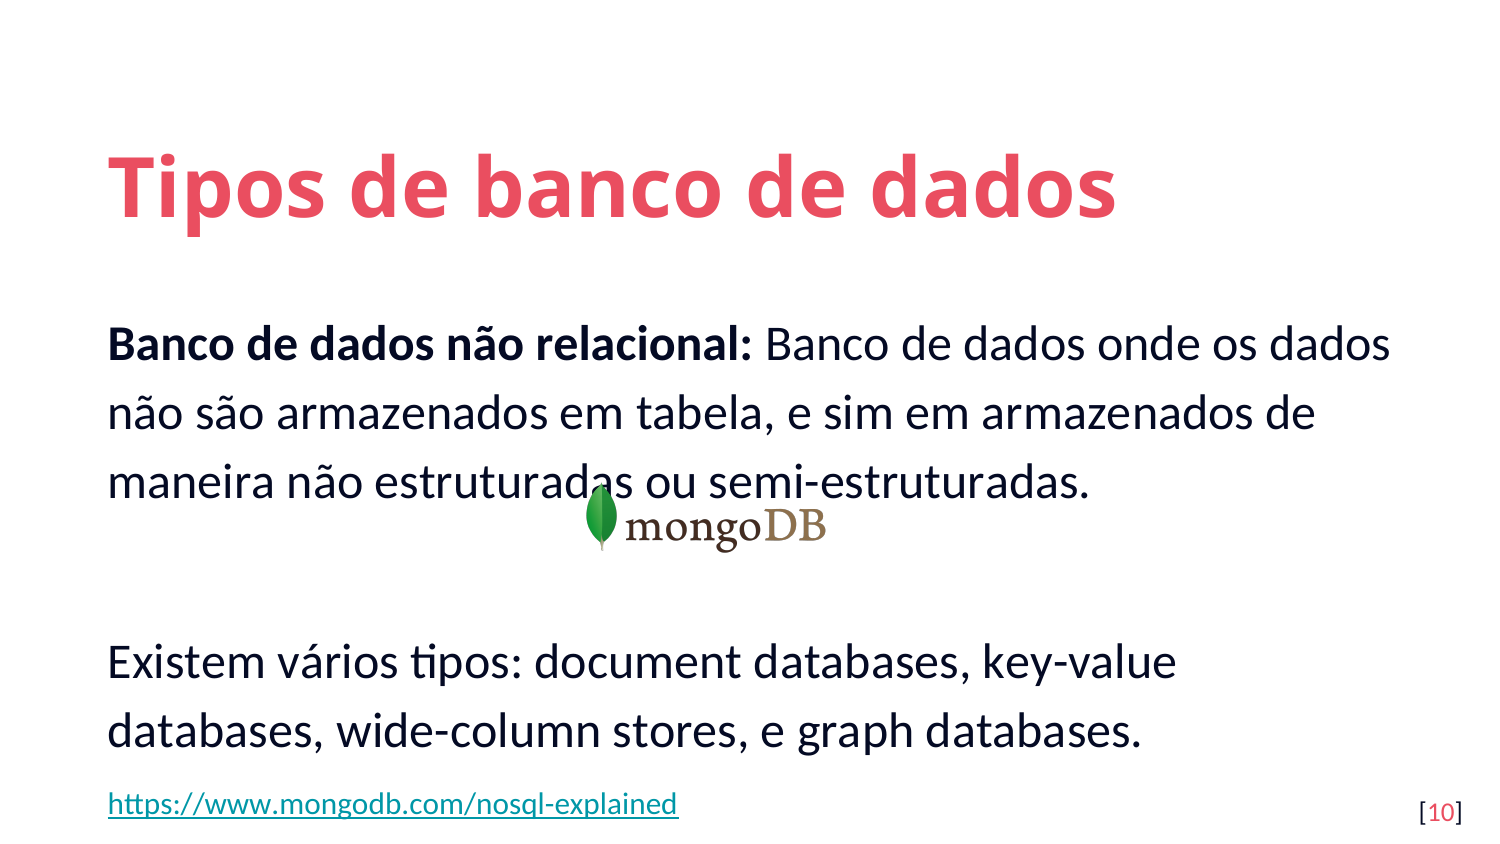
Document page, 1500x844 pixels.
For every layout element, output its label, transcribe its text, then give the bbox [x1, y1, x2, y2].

picture [577, 475, 834, 561]
text_box Tipos de banco de dados [92, 104, 1408, 243]
slide_number [‹#›] [1403, 779, 1494, 844]
text_box Banco de dados não relacional: Banco de dados onde os dados não são armazenados em tabela, e sim em armazenados de maneira não estruturadas ou semi-estruturadas. Existem vários tipos: document databases, key-value databases, wide-column stores, e graph databases. https://www.mongodb.com/nosql-explained [92, 286, 1408, 749]
